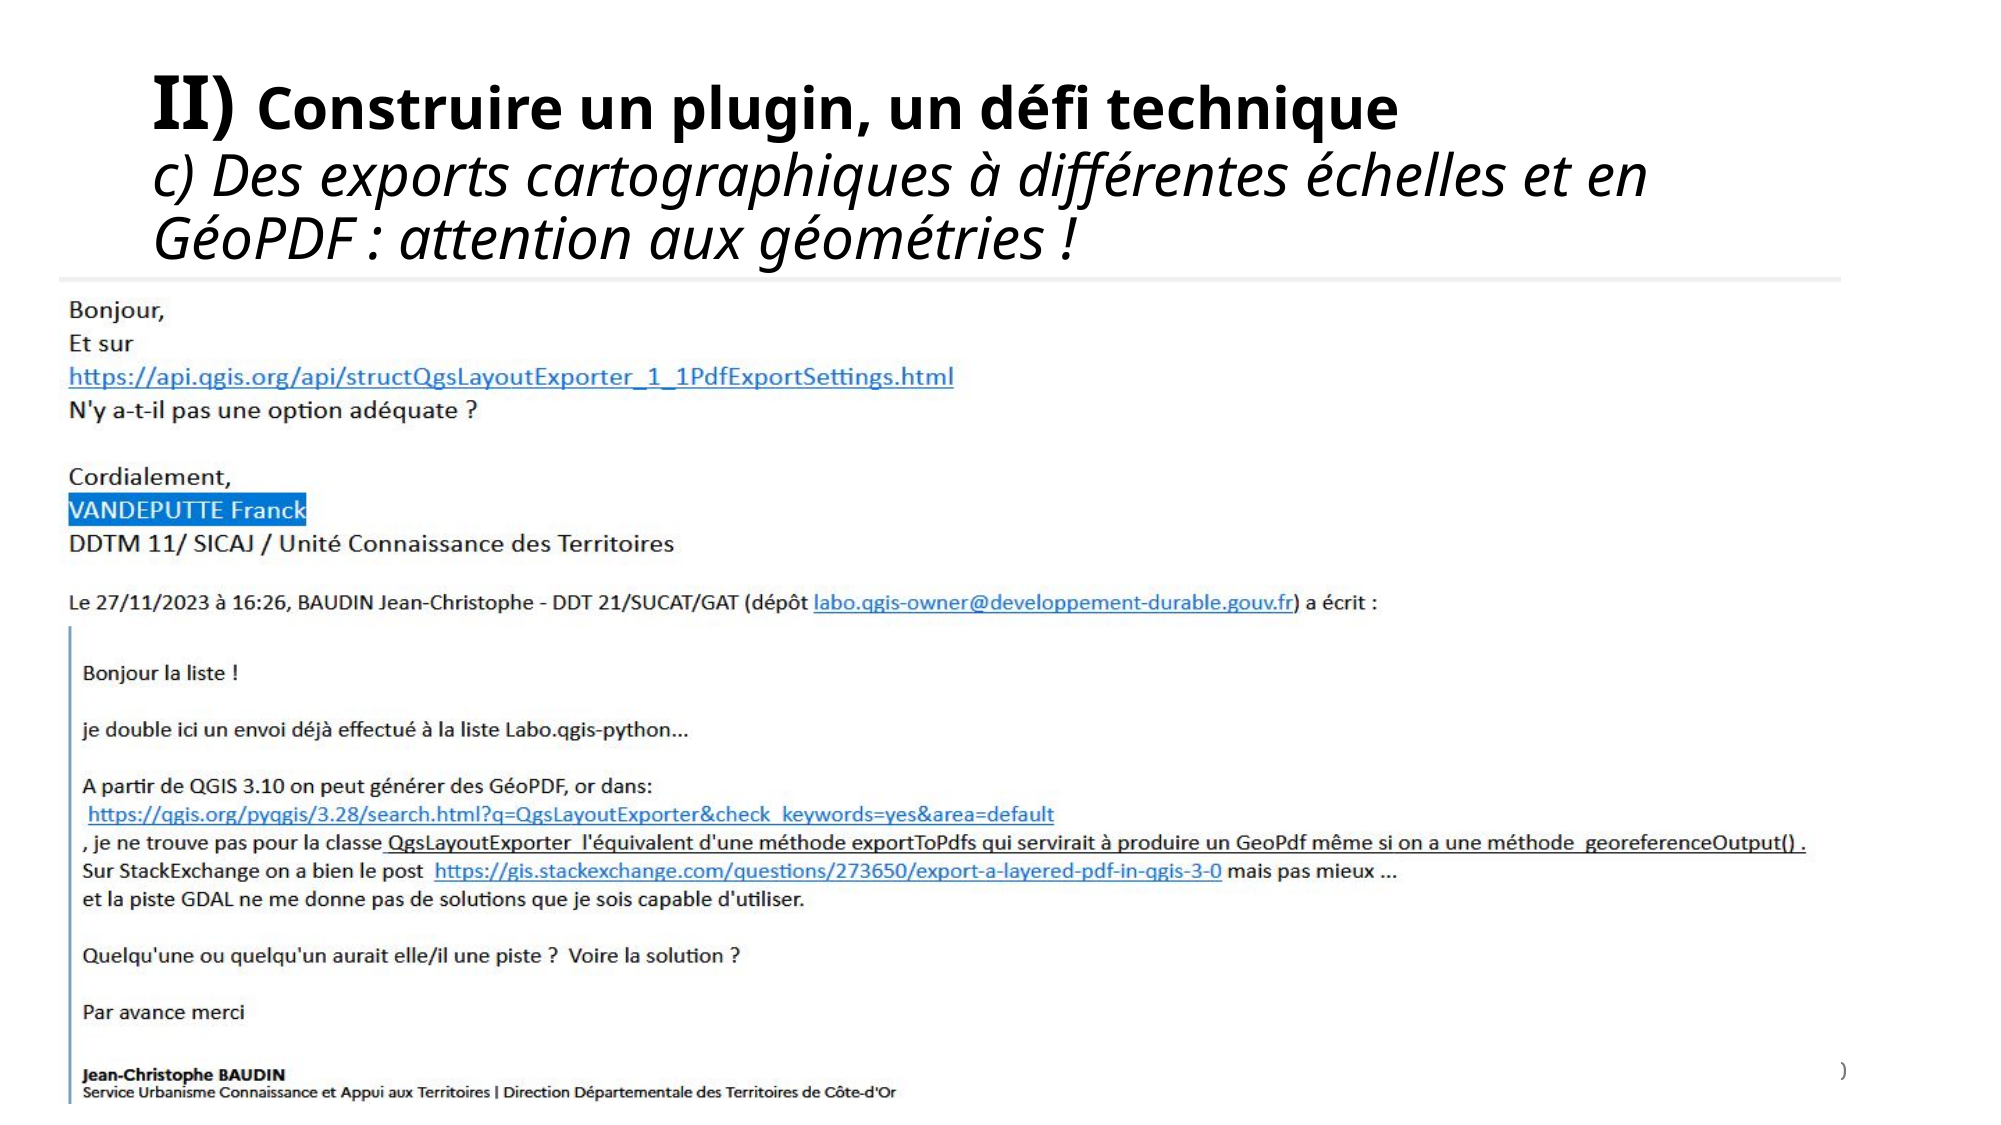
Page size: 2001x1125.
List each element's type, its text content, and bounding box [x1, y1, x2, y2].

slide_number <numéro> [1841, 1042, 1863, 1103]
picture [59, 277, 1841, 1105]
title II) Construire un plugin, un défi technique c) Des exports cartographiques à différentes échelles et en GéoPDF : attention aux géométries ! [137, 59, 1863, 278]
